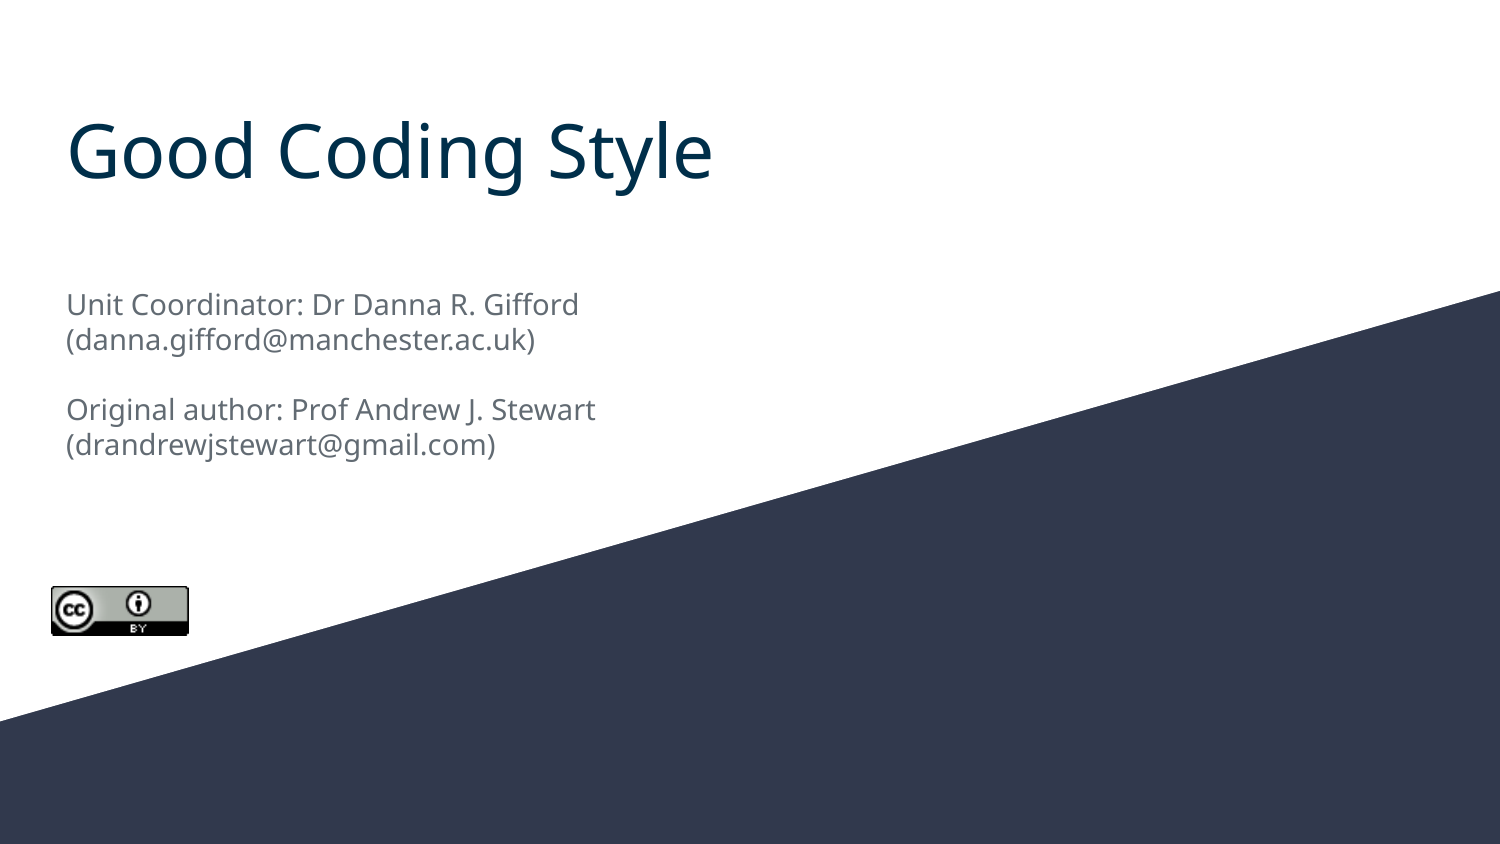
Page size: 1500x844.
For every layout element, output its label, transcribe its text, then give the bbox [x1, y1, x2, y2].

title Good Coding Style [51, 88, 1449, 299]
picture [51, 586, 189, 636]
subtitle Unit Coordinator: Dr Danna R. Gifford (danna.gifford@manchester.ac.uk) Original author: Prof Andrew J. Stewart (drandrewjstewart@gmail.com) [51, 236, 748, 358]
